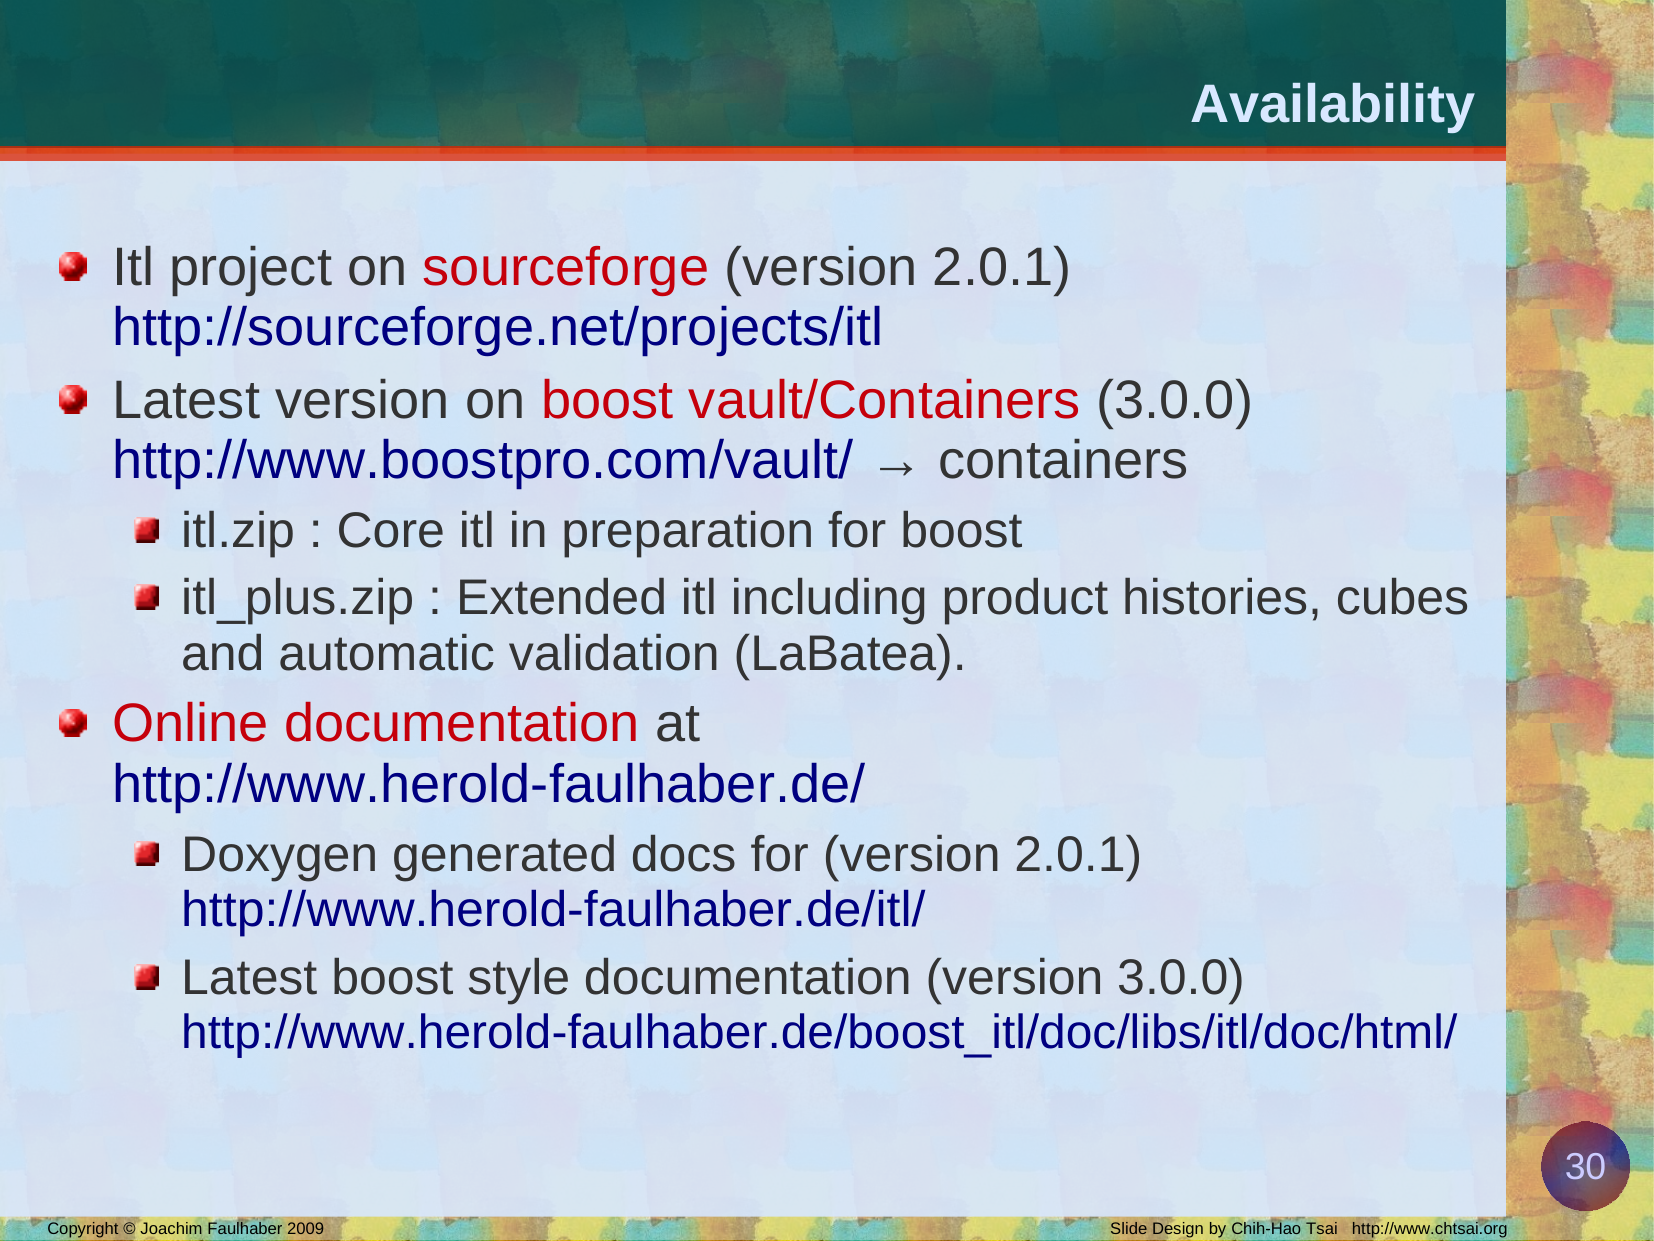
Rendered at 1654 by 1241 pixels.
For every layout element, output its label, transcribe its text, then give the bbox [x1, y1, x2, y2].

list Itl project on sourceforge (version 2.0.1) http://sourceforge.net/projects/itl Latest version on boost vault/Containers (3.0.0) http://www.boostpro.com/vault/ → containers itl.zip : Core itl in preparation for boost itl_plus.zip : Extended itl including product histories, cubes and automatic validation (LaBatea). Online documentation at http://www.herold-faulhaber.de/ Doxygen generated docs for (version 2.0.1) http://www.herold-faulhaber.de/itl/ Latest boost style documentation (version 3.0.0) http://www.herold-faulhaber.de/boost_itl/doc/libs/itl/doc/html/ [59, 236, 1503, 1182]
title Availability [29, 59, 1477, 148]
